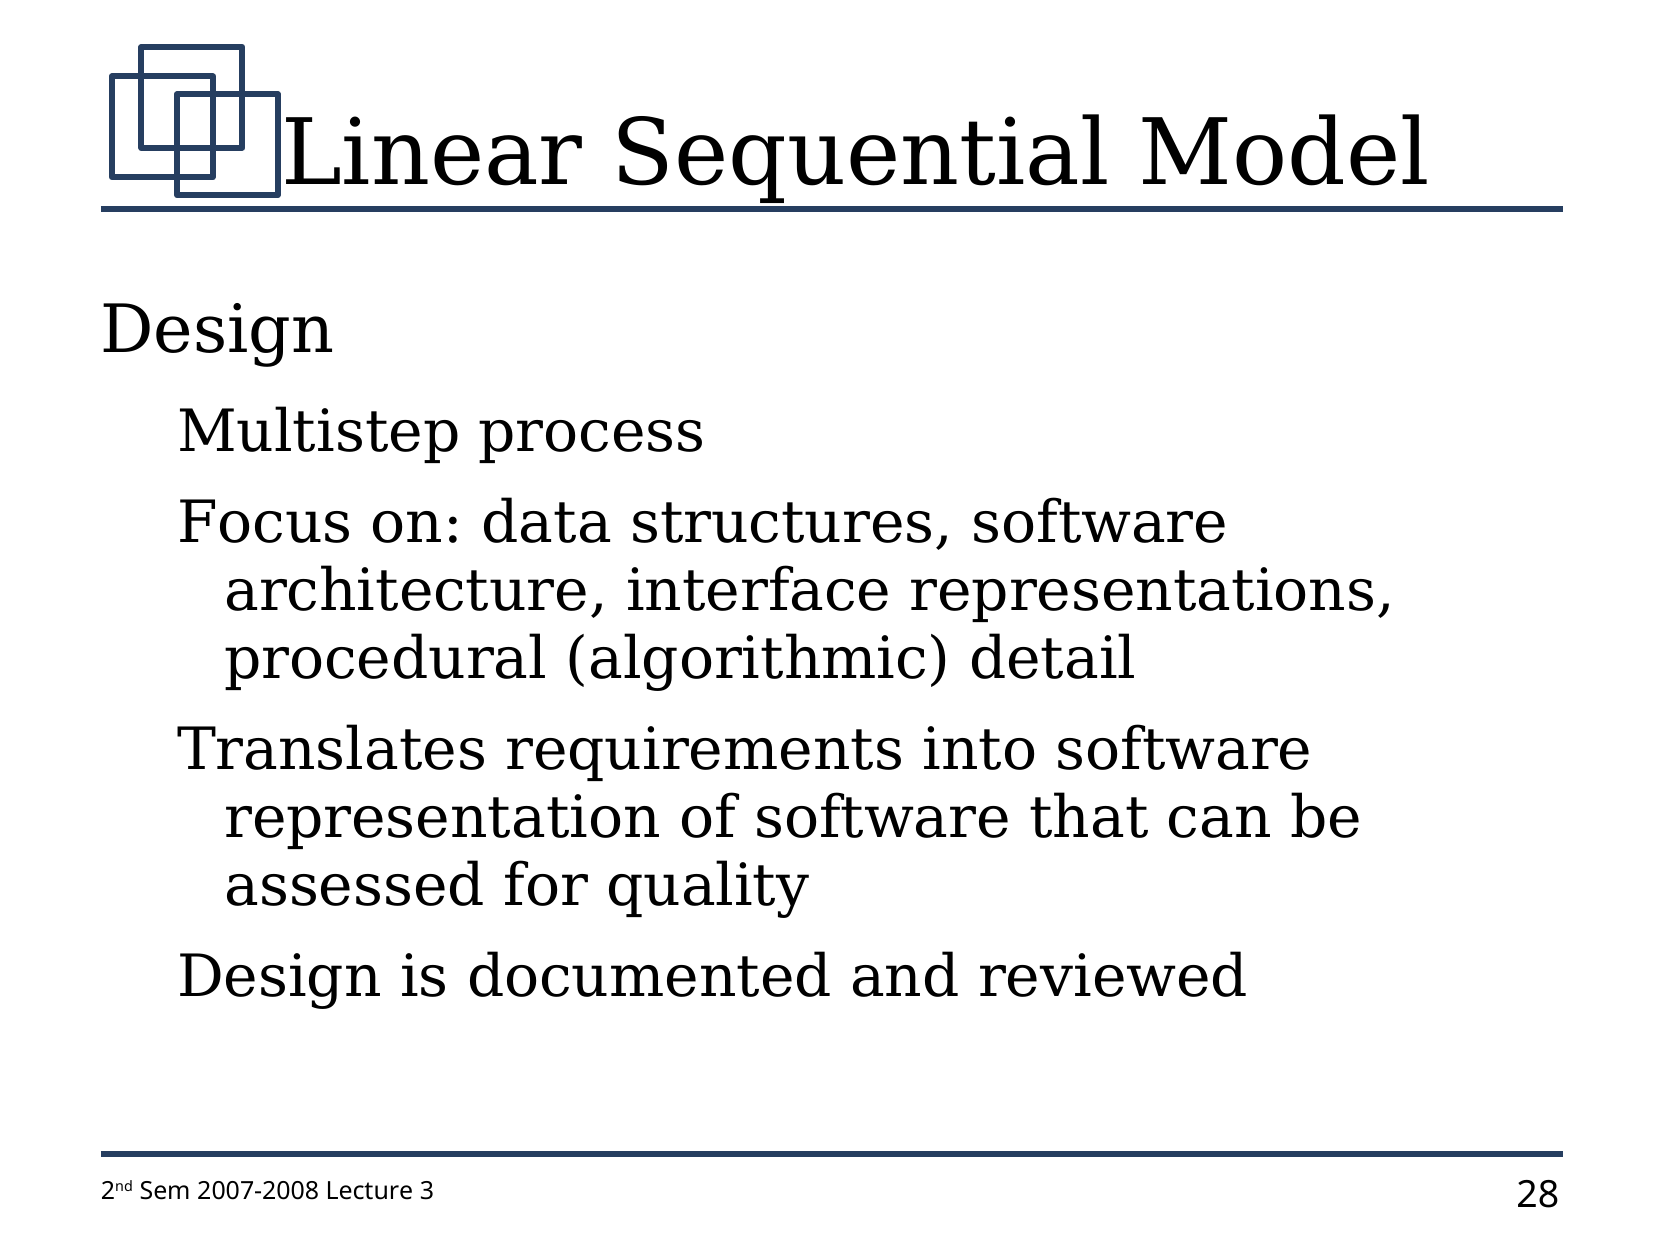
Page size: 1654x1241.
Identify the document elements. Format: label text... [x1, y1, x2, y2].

list Design Multistep process Focus on: data structures, software architecture, interface representations, procedural (algorithmic) detail Translates requirements into software representation of software that can be assessed for quality Design is documented and reviewed [82, 290, 1571, 1109]
title Linear Sequential Model [82, 49, 1571, 257]
